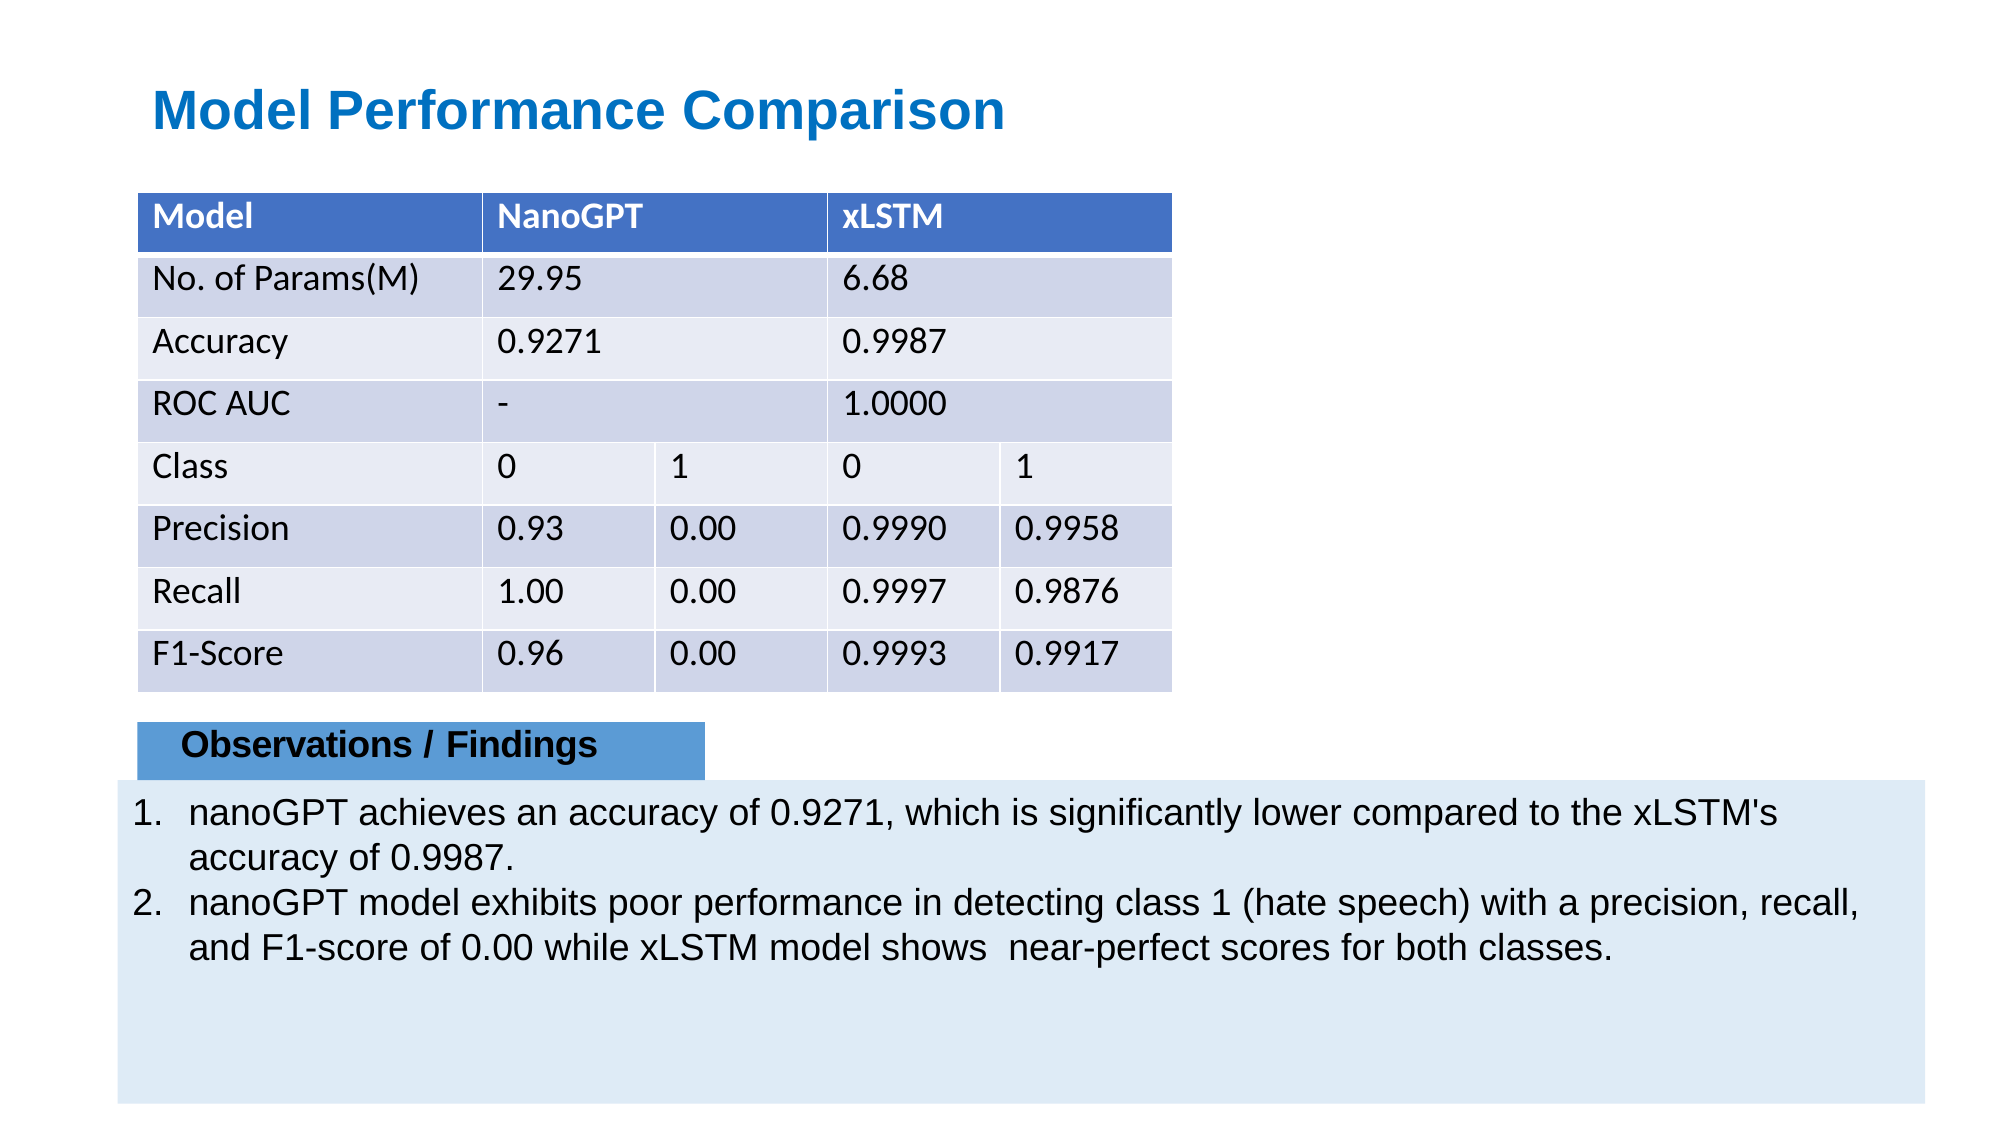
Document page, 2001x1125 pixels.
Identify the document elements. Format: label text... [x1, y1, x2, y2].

table_cell Precision [138, 506, 482, 567]
table_header NanoGPT [483, 193, 827, 252]
table_cell Recall [138, 568, 482, 629]
table_cell 0.9876 [1001, 568, 1172, 629]
table_cell 0.9987 [828, 318, 1172, 379]
table_cell 0.9990 [828, 506, 999, 567]
table_cell F1-Score [138, 631, 482, 692]
table_cell 0 [483, 443, 654, 504]
table_cell 6.68 [828, 258, 1172, 317]
table_cell No. of Params(M) [138, 258, 482, 317]
table_cell 0 [828, 443, 999, 504]
text_box Observations / Findings [137, 722, 705, 780]
table_cell Class [138, 443, 482, 504]
table_header Model [138, 193, 482, 252]
table_cell 0.00 [656, 568, 827, 629]
table_cell 0.96 [483, 631, 654, 692]
table_cell - [483, 381, 827, 442]
table_cell ROC AUC [138, 381, 482, 442]
table_cell 1.00 [483, 568, 654, 629]
table_cell 0.9993 [828, 631, 999, 692]
table_cell 0.9917 [1001, 631, 1172, 692]
text_box nanoGPT achieves an accuracy of 0.9271, which is significantly lower compared to the xLSTM's accuracy of 0.9987. nanoGPT model exhibits poor performance in detecting class 1 (hate speech) with a precision, recall, and F1-score of 0.00 while xLSTM model shows near-perfect scores for both classes. [117, 780, 1926, 1104]
table_cell 29.95 [483, 258, 827, 317]
table_cell 0.9958 [1001, 506, 1172, 567]
table_cell 0.00 [656, 631, 827, 692]
table_header xLSTM [828, 193, 1172, 252]
title Model Performance Comparison [137, 59, 1863, 163]
table_cell 0.93 [483, 506, 654, 567]
table_cell 0.9271 [483, 318, 827, 379]
table_cell Accuracy [138, 318, 482, 379]
table_cell 1.0000 [828, 381, 1172, 442]
table_cell 1 [656, 443, 827, 504]
table_cell 0.9997 [828, 568, 999, 629]
table_cell 0.00 [656, 506, 827, 567]
table_cell 1 [1001, 443, 1172, 504]
